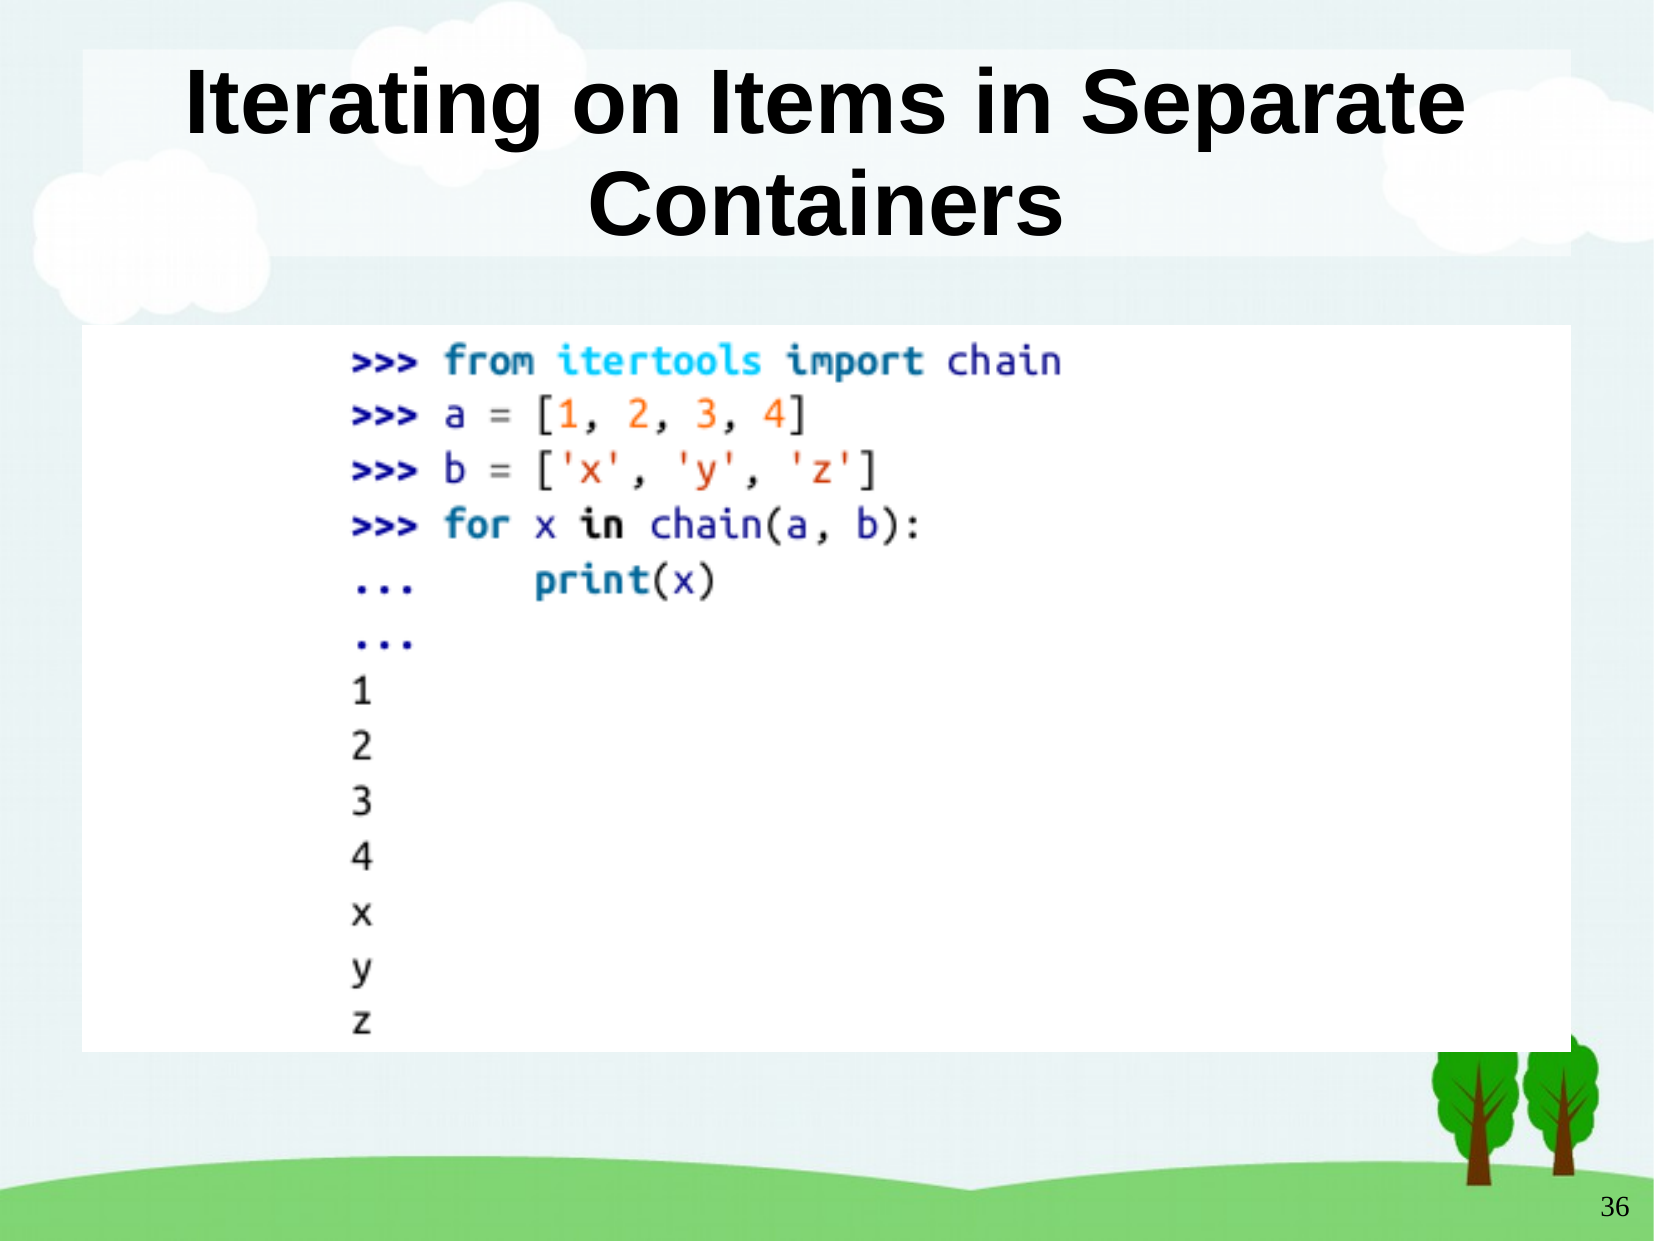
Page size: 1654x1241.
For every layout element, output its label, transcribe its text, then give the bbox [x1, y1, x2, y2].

title Iterating on Items in Separate Containers [82, 49, 1571, 257]
picture [0, 0, 1654, 1241]
